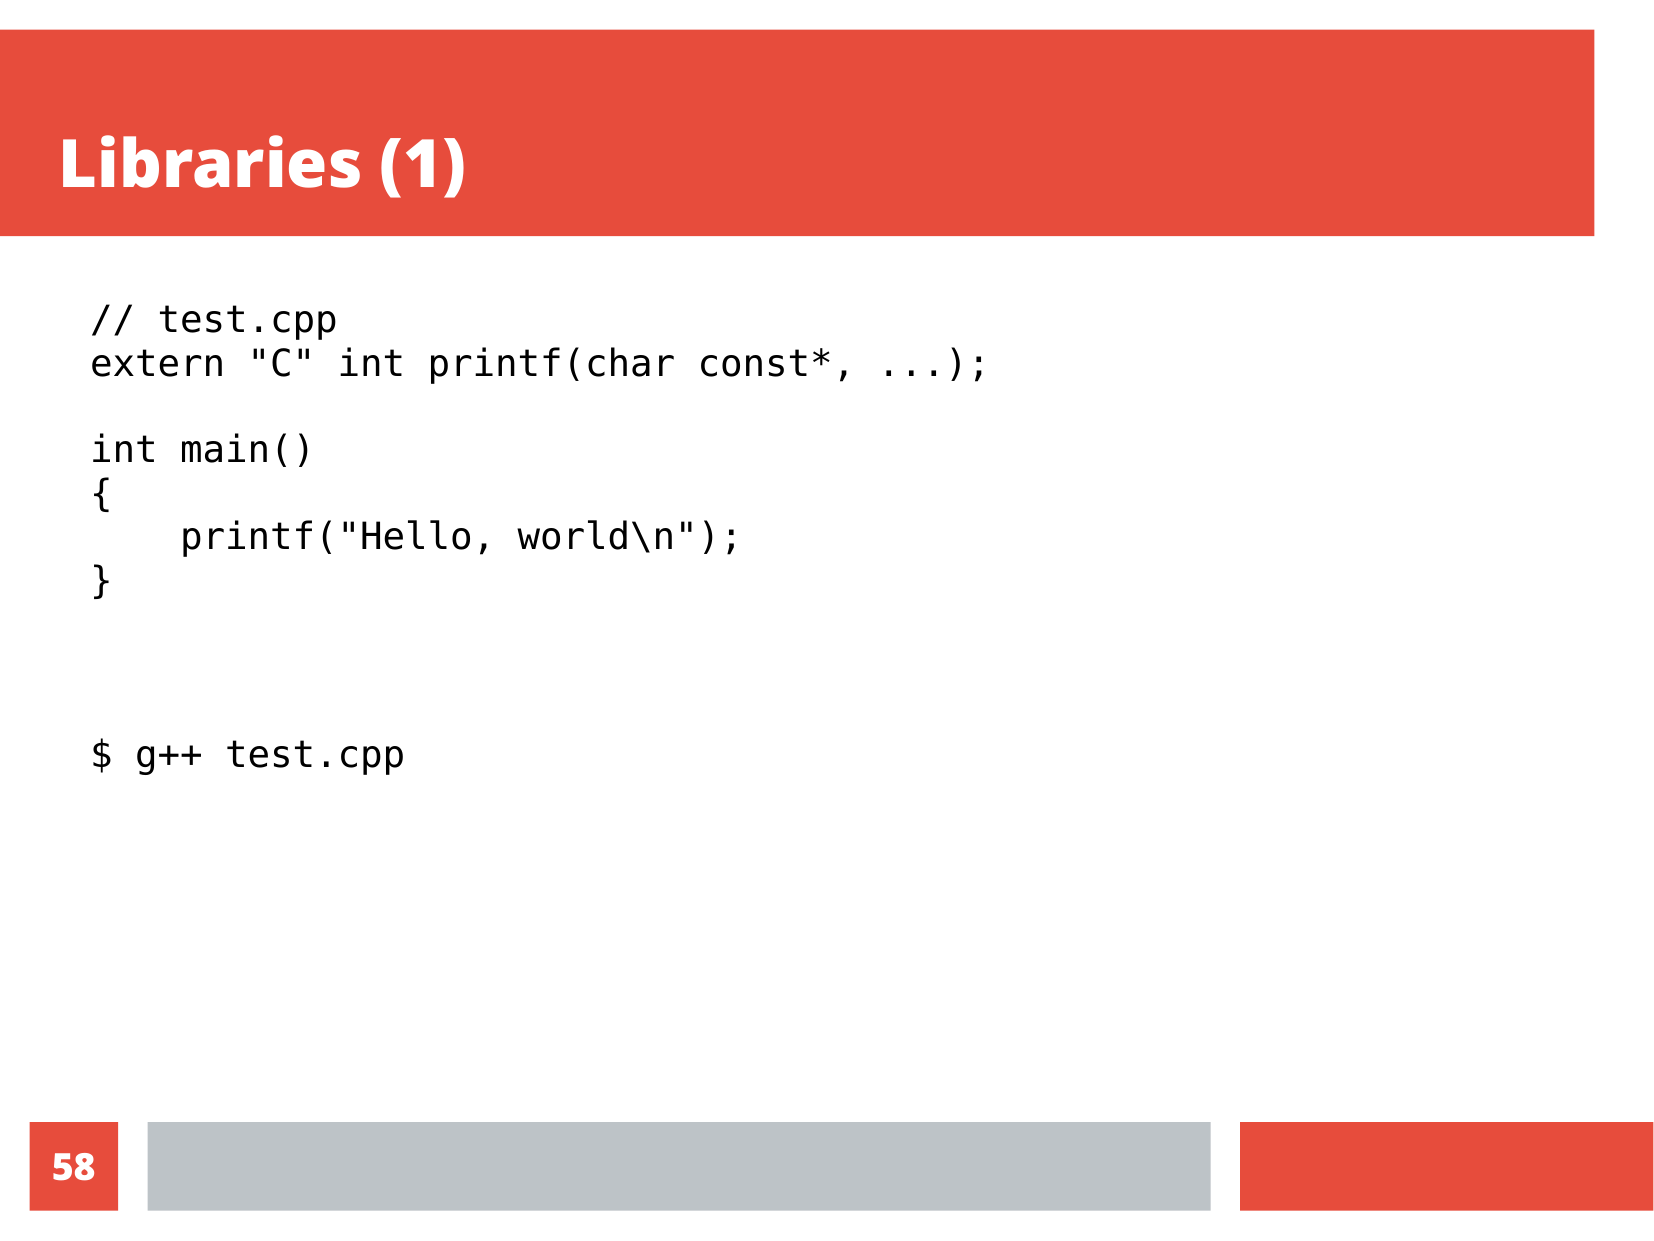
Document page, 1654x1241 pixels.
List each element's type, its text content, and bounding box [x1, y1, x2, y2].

text_box // test.cpp extern "C" int printf(char const*, ...); int main() { printf("Hello, world\n"); } $ g++ test.cpp [75, 290, 1205, 784]
title Libraries (1) [59, 59, 1595, 207]
